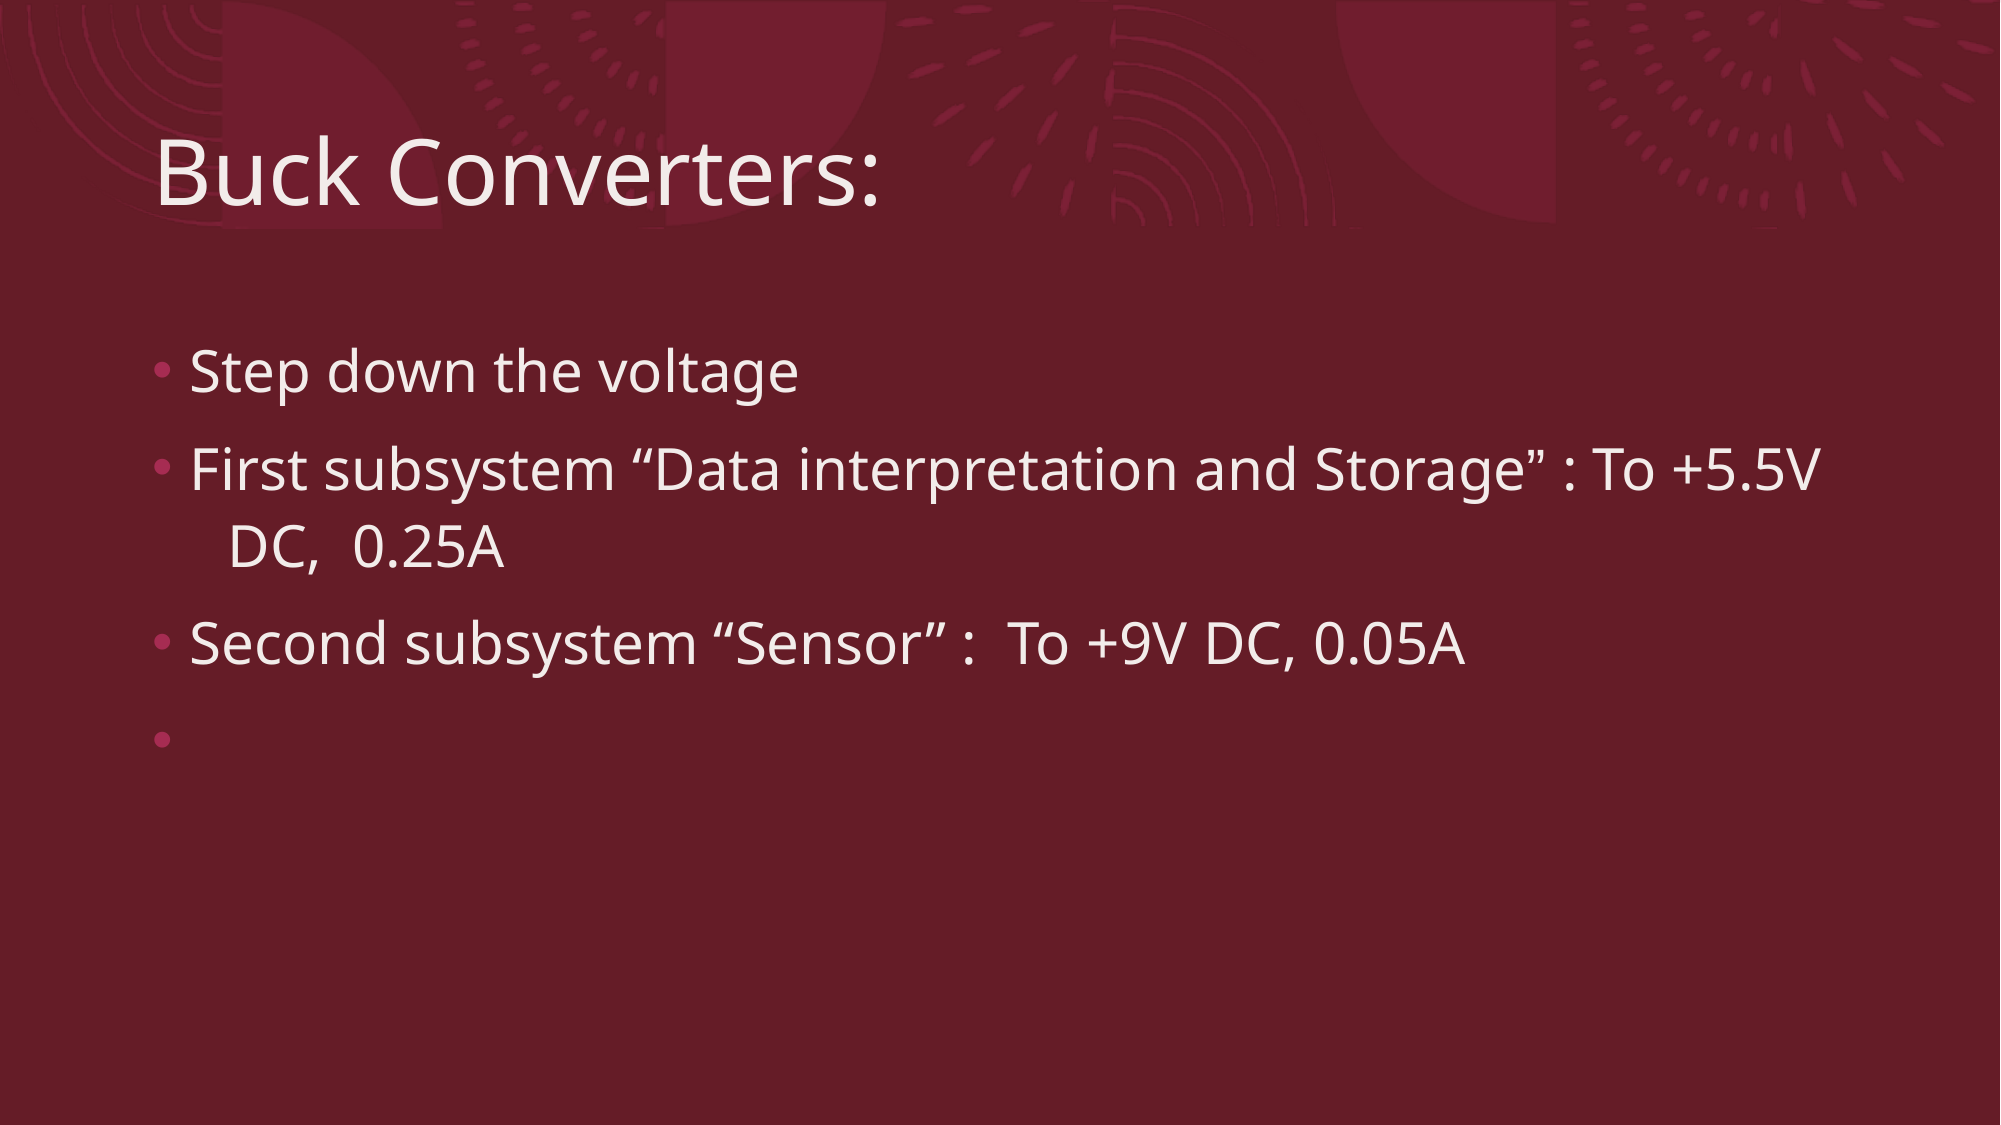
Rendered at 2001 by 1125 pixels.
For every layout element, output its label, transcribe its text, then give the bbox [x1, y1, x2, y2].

list Step down the voltage First subsystem “Data interpretation and Storage” : To +5.5V DC, 0.25A Second subsystem “Sensor” : To +9V DC, 0.05A [137, 319, 1863, 1009]
title Buck Converters: [137, 60, 1863, 278]
